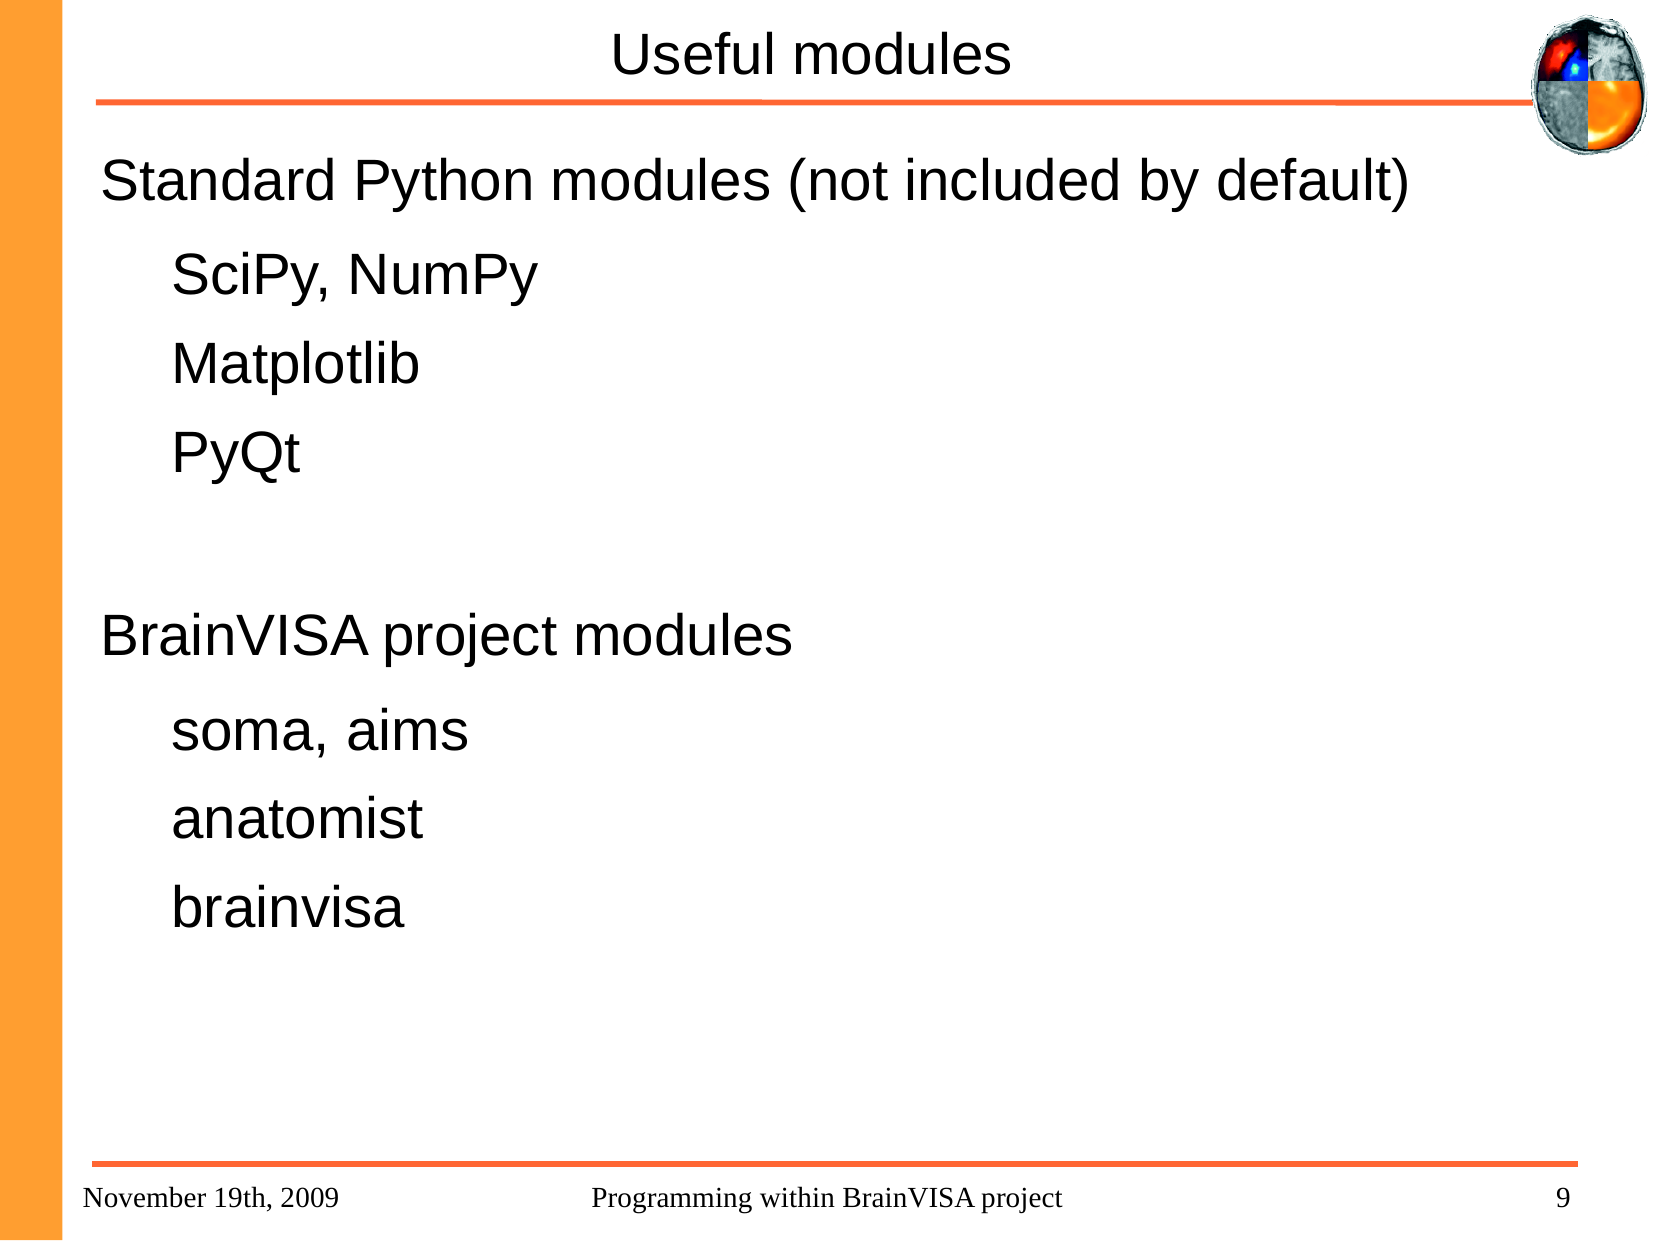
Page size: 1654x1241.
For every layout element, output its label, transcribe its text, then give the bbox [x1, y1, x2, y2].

list Standard Python modules (not included by default) SciPy, NumPy Matplotlib PyQt BrainVISA project modules soma, aims anatomist brainvisa [82, 147, 1571, 1109]
title Useful modules [88, 21, 1536, 87]
picture [1530, 14, 1649, 157]
